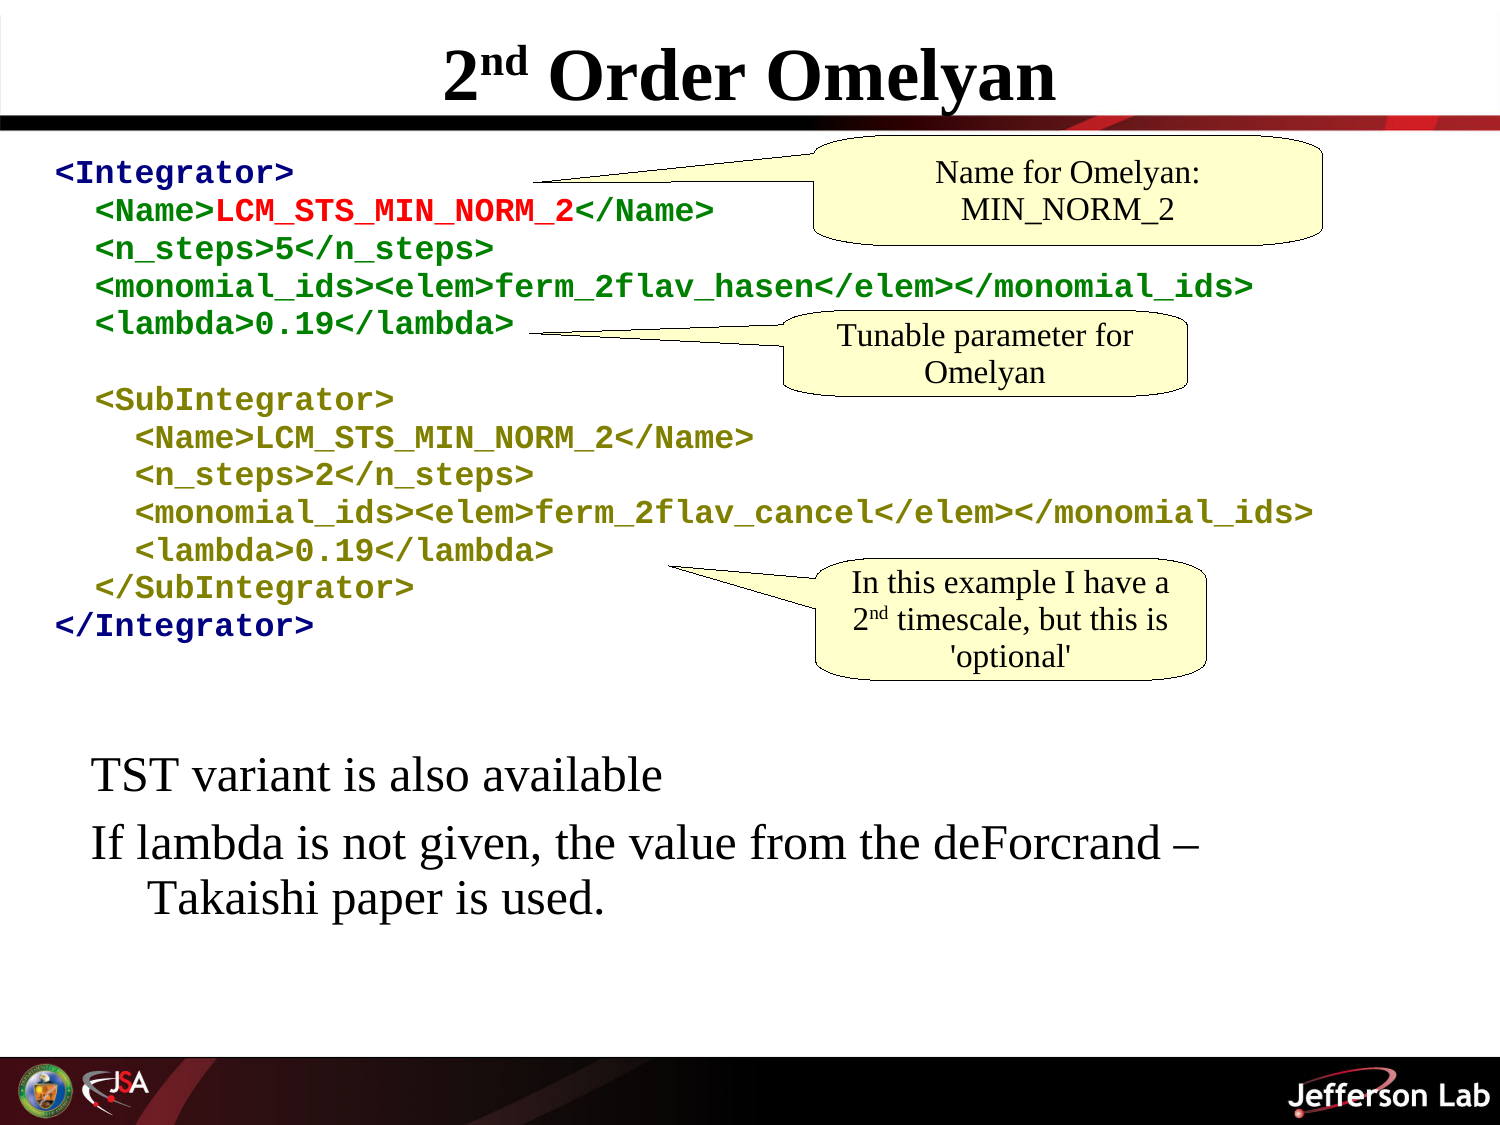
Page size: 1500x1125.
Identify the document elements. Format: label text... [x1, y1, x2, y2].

list TST variant is also available If lambda is not given, the value from the deForcrand – Takaishi paper is used. [90, 746, 1366, 1032]
text_box Name for Omelyan: MIN_NORM_2 [533, 135, 1323, 246]
text_box <Integrator> <Name>LCM_STS_MIN_NORM_2</Name> <n_steps>5</n_steps> <monomial_ids><elem>ferm_2flav_hasen</elem></monomial_ids> <lambda>0.19</lambda> <SubIntegrator> <Name>LCM_STS_MIN_NORM_2</Name> <n_steps>2</n_steps> <monomial_ids><elem>ferm_2flav_cancel</elem></monomial_ids> <lambda>0.19</lambda> </SubIntegrator> </Integrator> [39, 148, 1500, 694]
title 2nd Order Omelyan [112, 7, 1388, 143]
text_box In this example I have a 2nd timescale, but this is 'optional' [668, 558, 1207, 681]
picture [0, 0, 1500, 1125]
text_box Tunable parameter for Omelyan [529, 310, 1188, 397]
